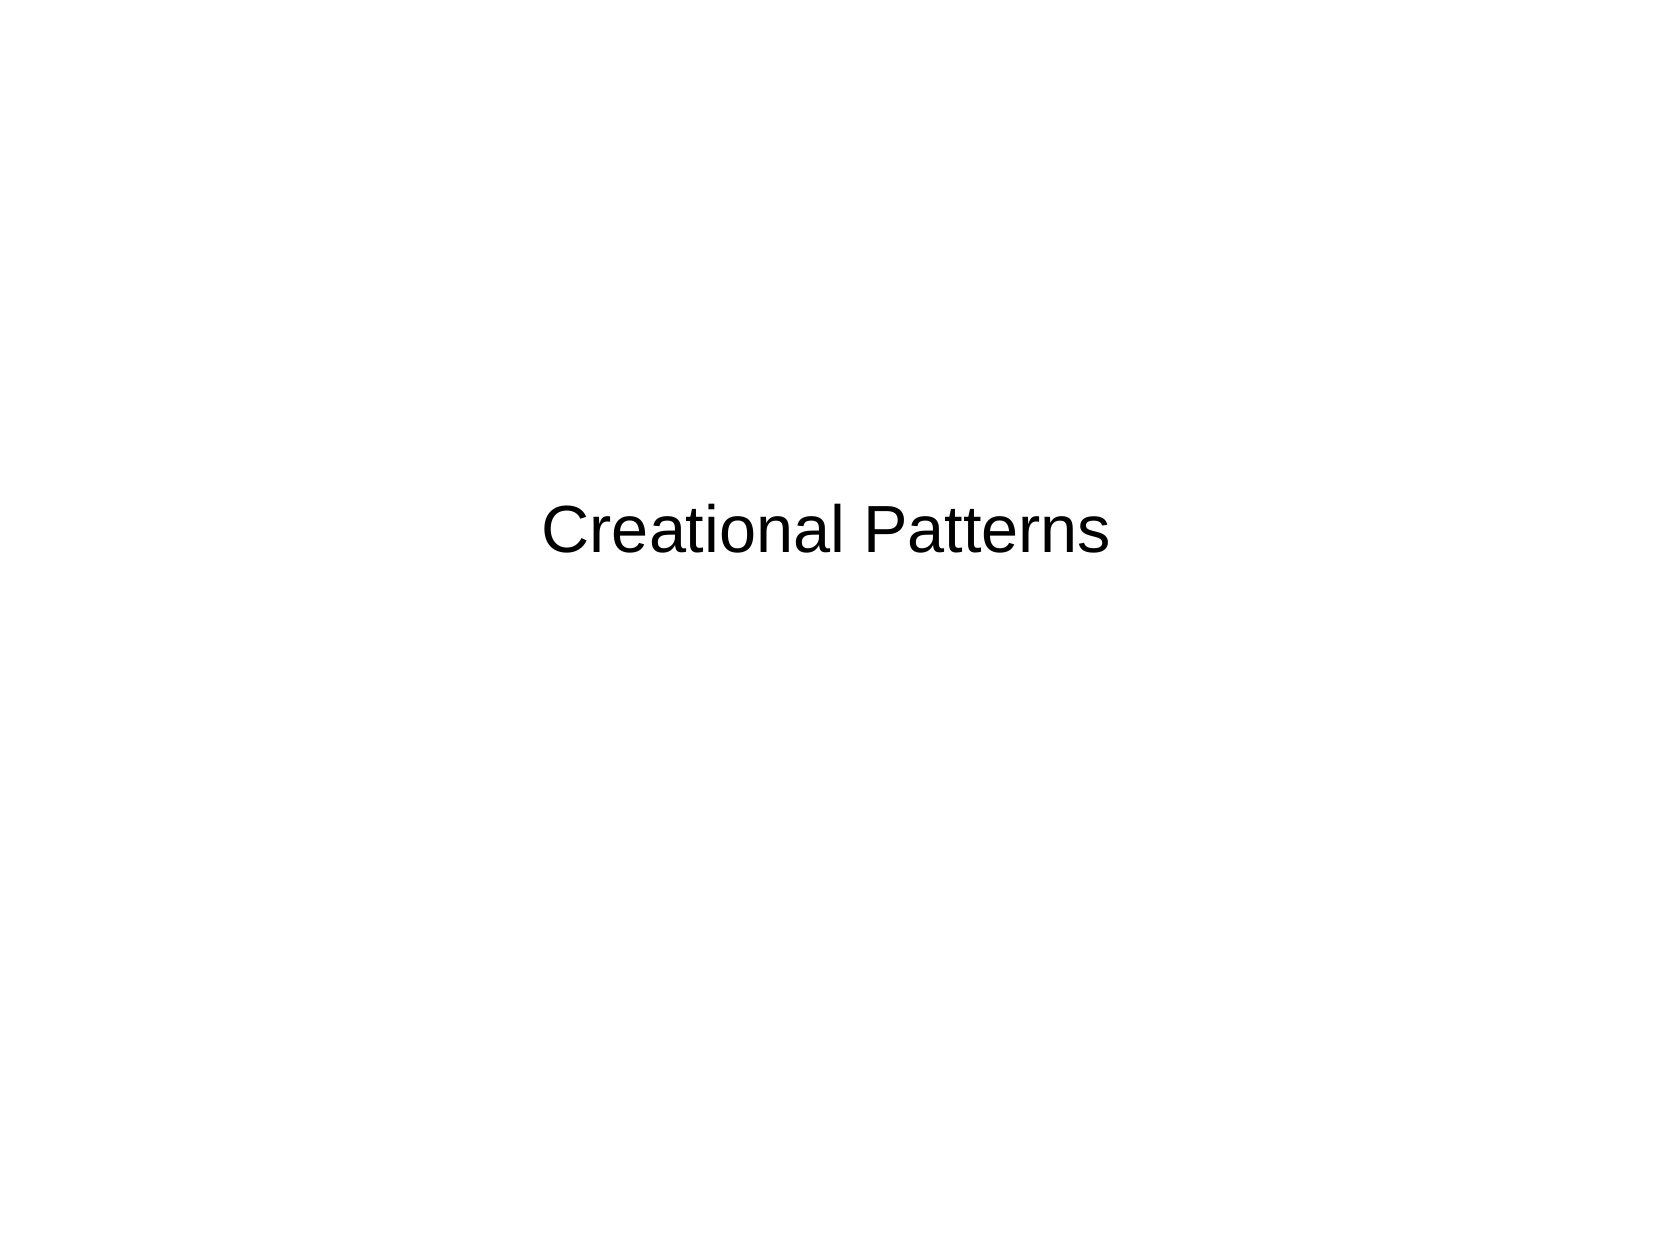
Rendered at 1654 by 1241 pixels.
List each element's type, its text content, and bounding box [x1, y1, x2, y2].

subtitle Creational Patterns [82, 49, 1571, 1010]
